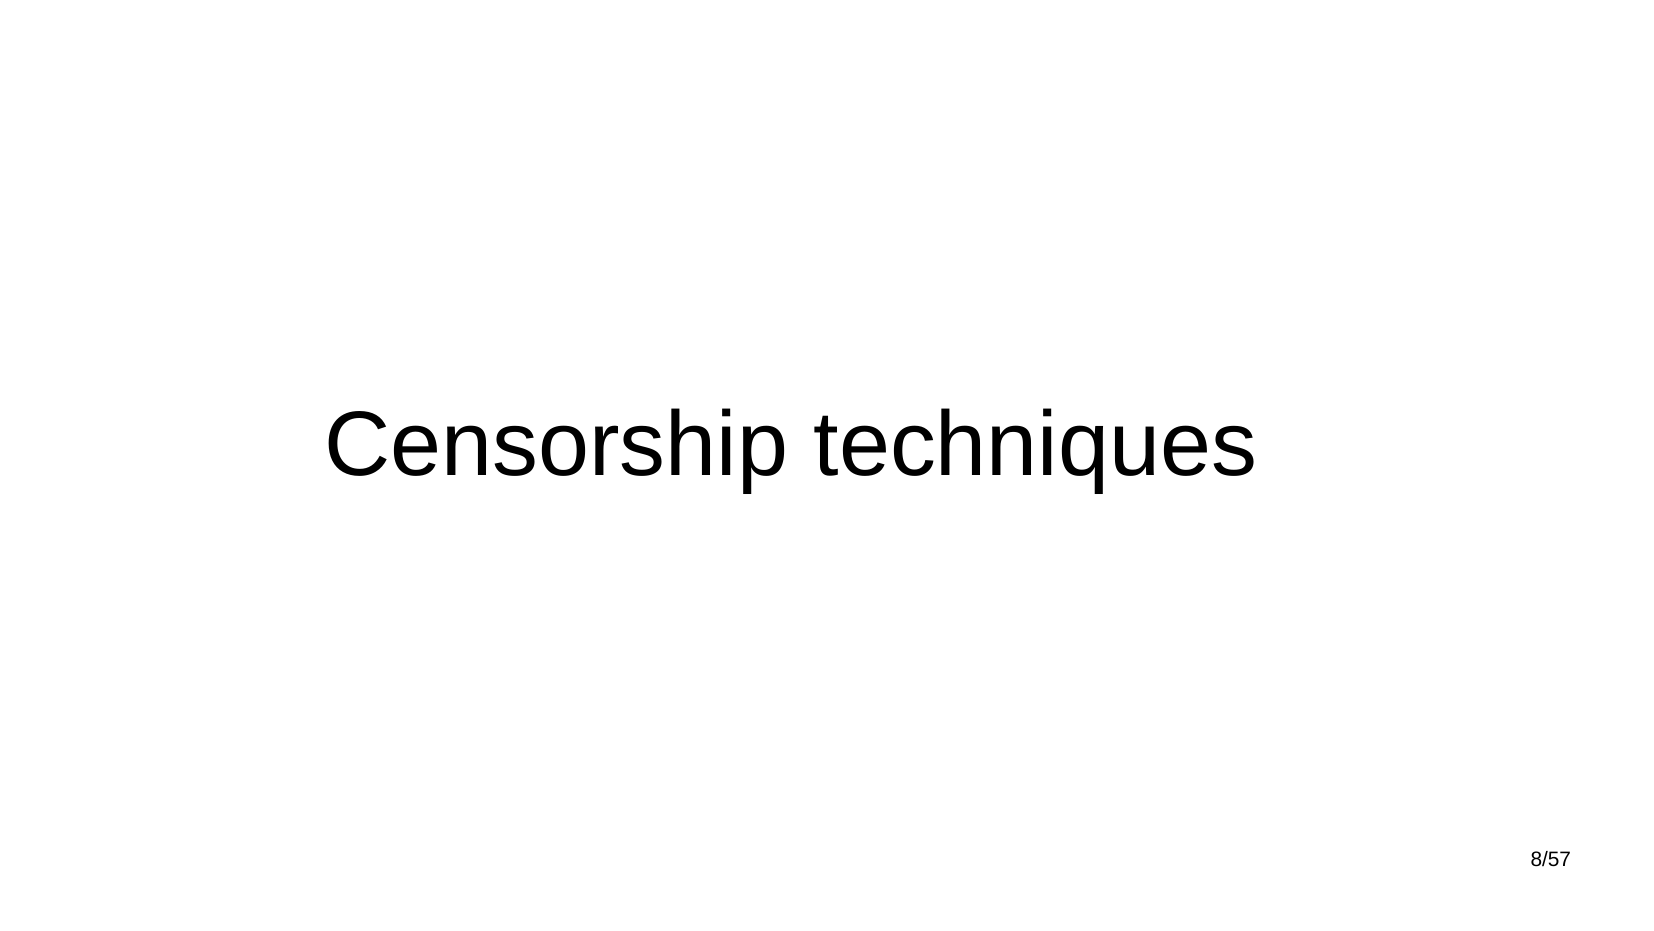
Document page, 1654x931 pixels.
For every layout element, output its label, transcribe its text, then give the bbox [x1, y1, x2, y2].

title Censorship techniques [47, 366, 1536, 522]
